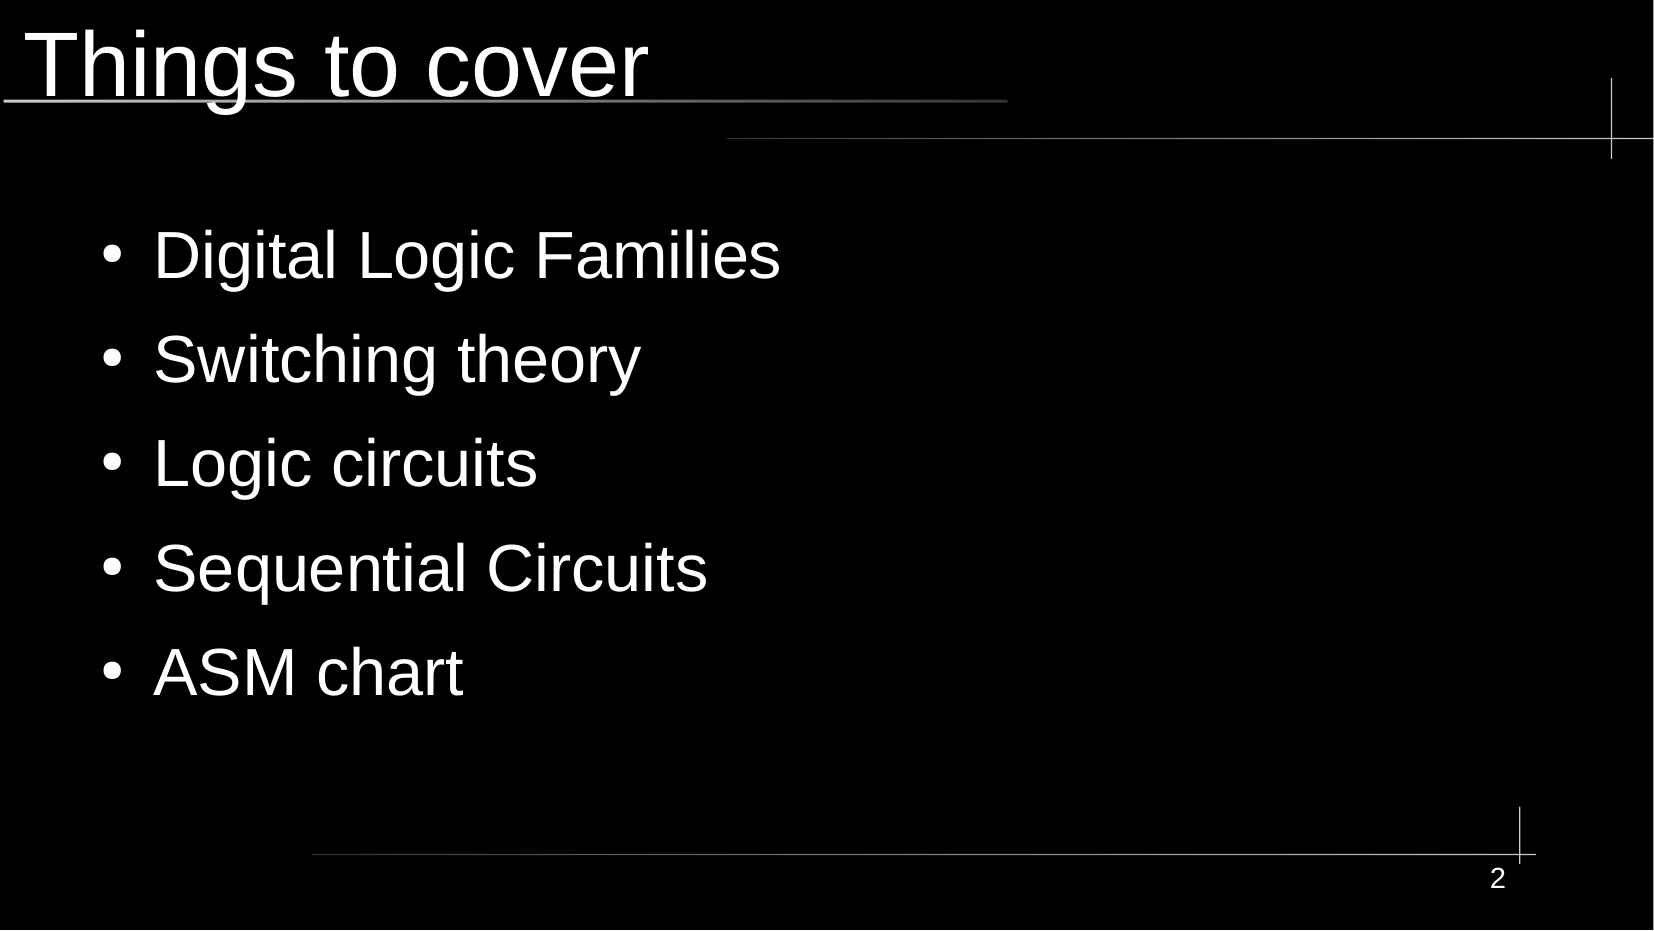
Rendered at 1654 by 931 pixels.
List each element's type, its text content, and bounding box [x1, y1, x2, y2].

list Digital Logic Families Switching theory Logic circuits Sequential Circuits ASM chart [82, 217, 1571, 758]
title Things to cover [23, 11, 1589, 119]
